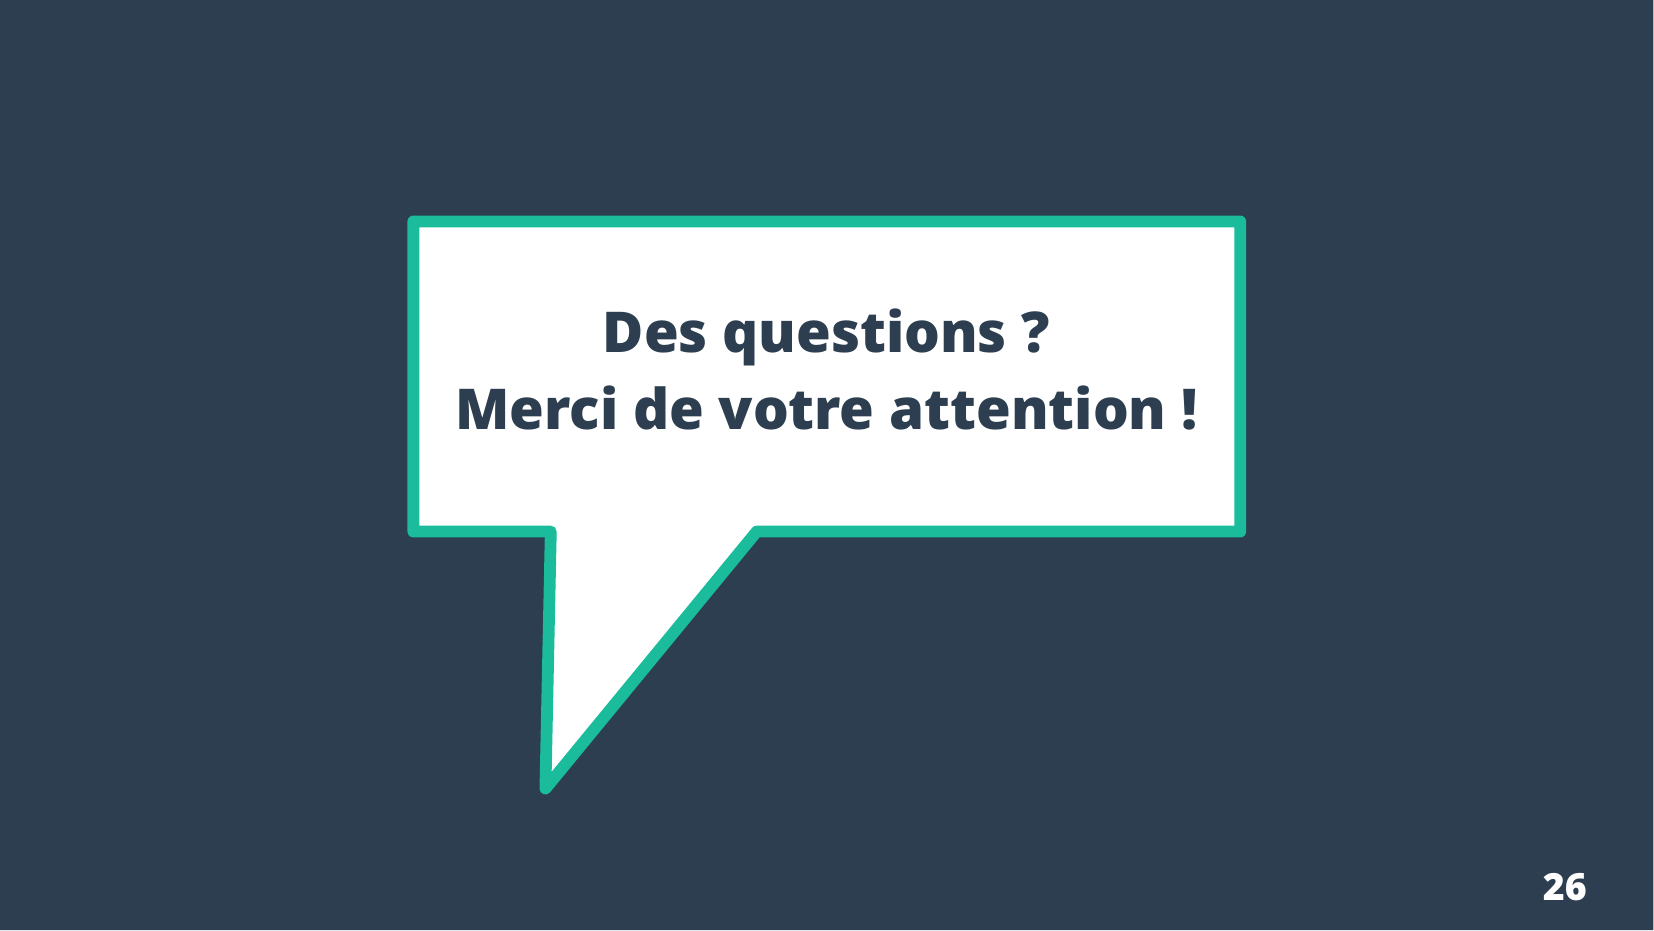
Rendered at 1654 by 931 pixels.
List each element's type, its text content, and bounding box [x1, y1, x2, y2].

title Des questions ? Merci de votre attention ! [442, 236, 1211, 502]
